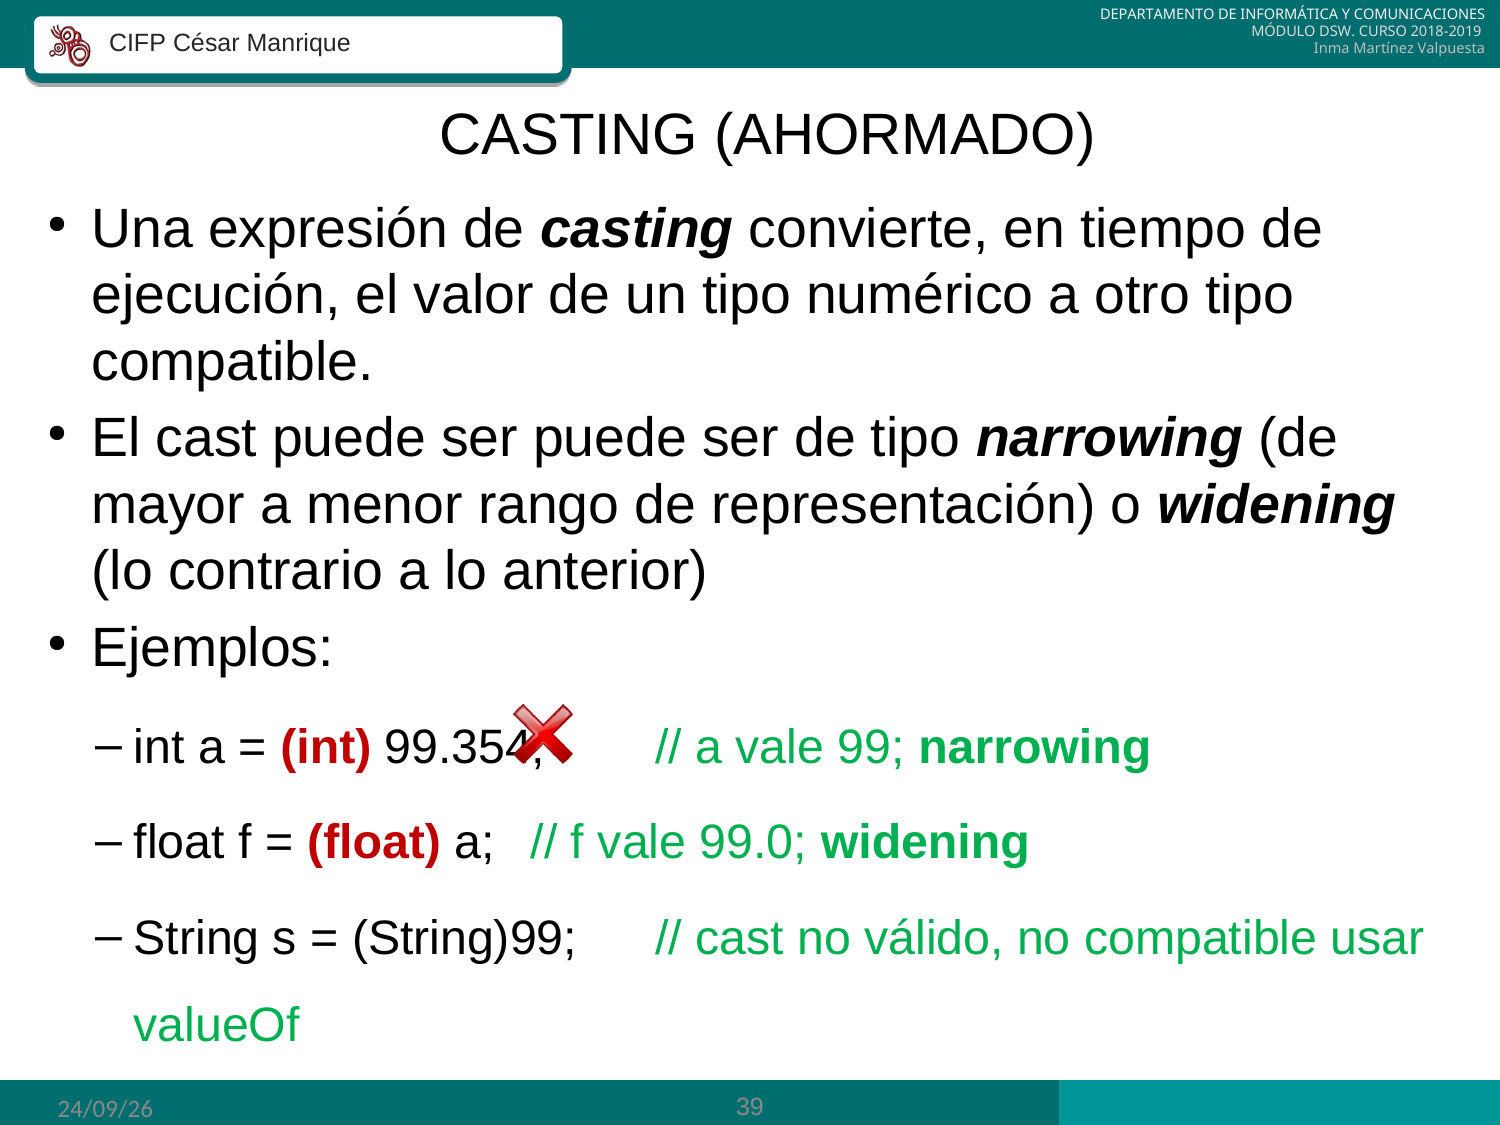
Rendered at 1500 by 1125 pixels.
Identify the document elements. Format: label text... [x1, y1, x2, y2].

list Una expresión de casting convierte, en tiempo de ejecución, el valor de un tipo numérico a otro tipo compatible. El cast puede ser puede ser de tipo narrowing (de mayor a menor rango de representación) o widening (lo contrario a lo anterior) Ejemplos: int a = (int) 99.354; // a vale 99; narrowing float f = (float) a; // f vale 99.0; widening String s = (String)99; // cast no válido, no compatible usar valueOf [17, 184, 1483, 1059]
picture [47, 23, 93, 67]
text_box <número> [512, 1082, 988, 1125]
picture [513, 704, 573, 764]
text_box 18/09/18 [42, 1085, 344, 1125]
title CASTING (AHORMADO) [17, 90, 1483, 173]
